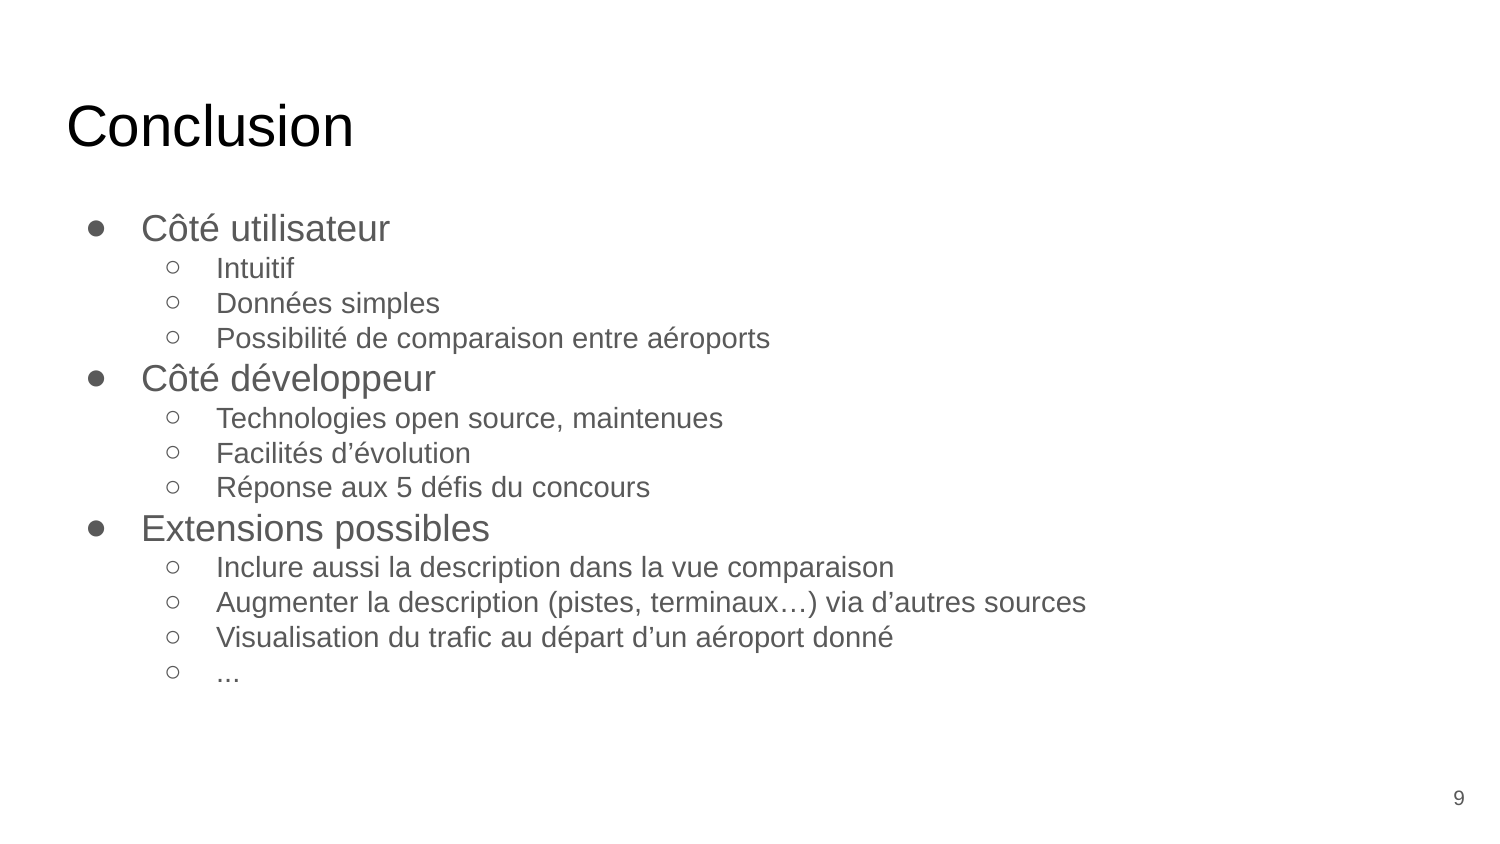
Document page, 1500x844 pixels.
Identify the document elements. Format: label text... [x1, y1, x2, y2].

title Conclusion [51, 72, 1449, 167]
slide_number <number> [1389, 764, 1480, 830]
list Côté utilisateur Intuitif Données simples Possibilité de comparaison entre aéroports Côté développeur Technologies open source, maintenues Facilités d’évolution Réponse aux 5 défis du concours Extensions possibles Inclure aussi la description dans la vue comparaison Augmenter la description (pistes, terminaux…) via d’autres sources Visualisation du trafic au départ d’un aéroport donné ... [51, 189, 1449, 750]
